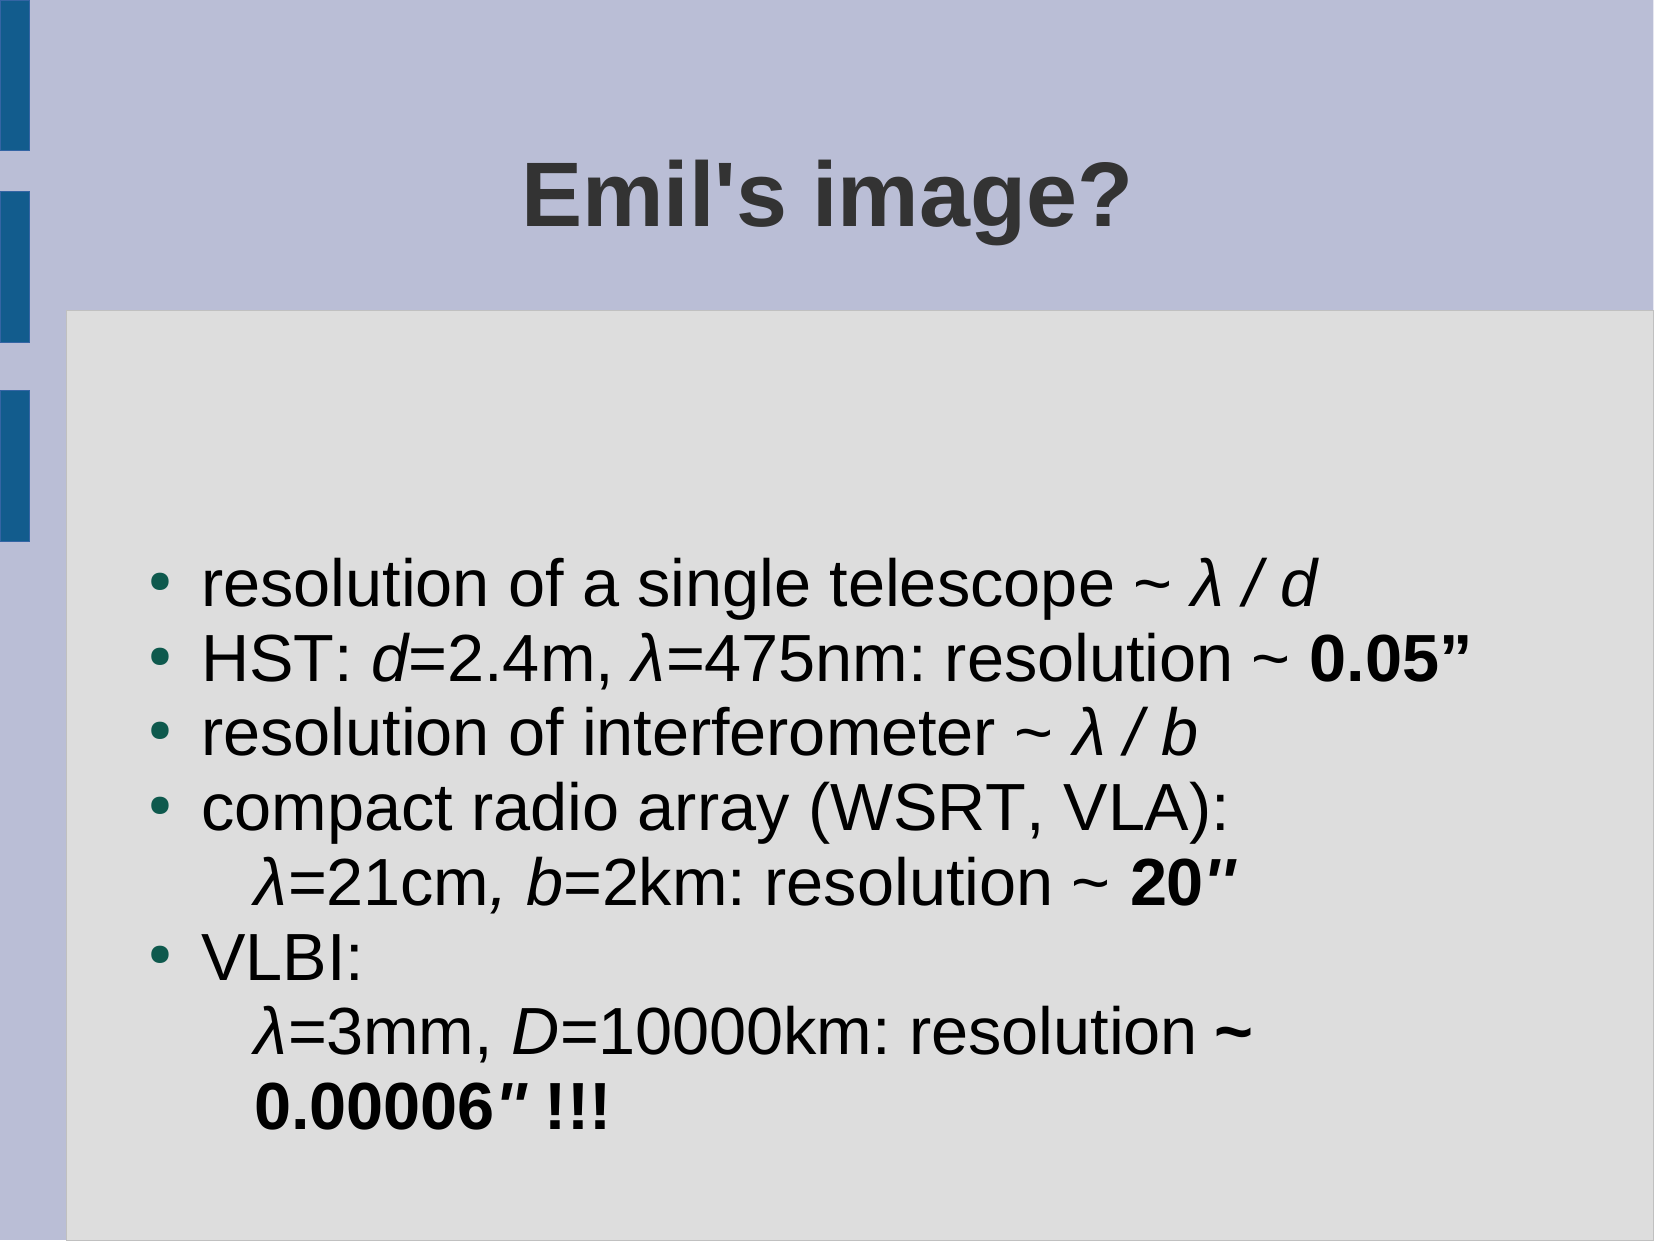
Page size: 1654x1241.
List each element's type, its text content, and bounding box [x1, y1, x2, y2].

list resolution of a single telescope ~ λ / d HST: d=2.4m, λ=475nm: resolution ~ 0.05” resolution of interferometer ~ λ / b compact radio array (WSRT, VLA): λ=21cm, b=2km: resolution ~ 20'' VLBI: λ=3mm, D=10000km: resolution ~ 0.00006'' !!! [112, 545, 1600, 1070]
title Emil's image? [121, 91, 1534, 299]
